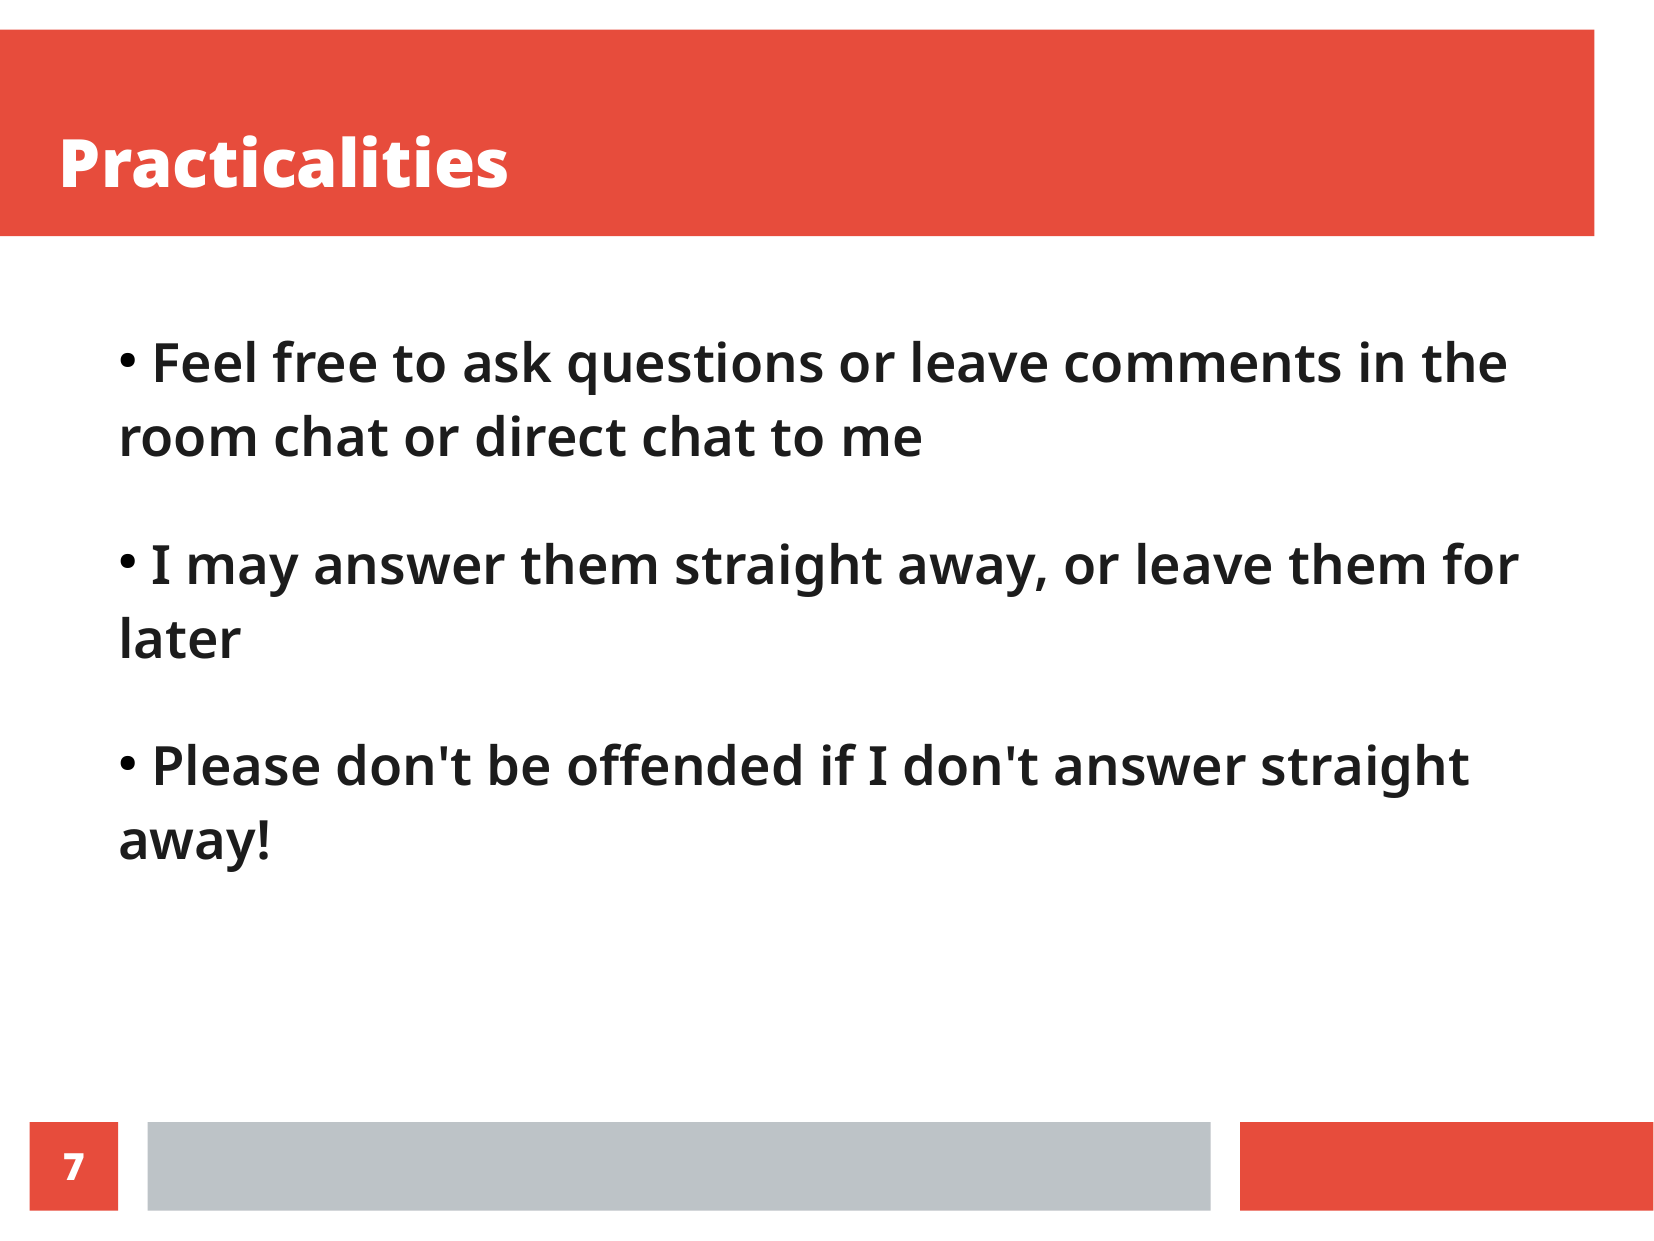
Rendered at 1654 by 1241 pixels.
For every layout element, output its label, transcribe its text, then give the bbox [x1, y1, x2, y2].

list Feel free to ask questions or leave comments in the room chat or direct chat to me I may answer them straight away, or leave them for later Please don't be offended if I don't answer straight away! [59, 324, 1565, 1093]
title Practicalities [59, 59, 1595, 207]
